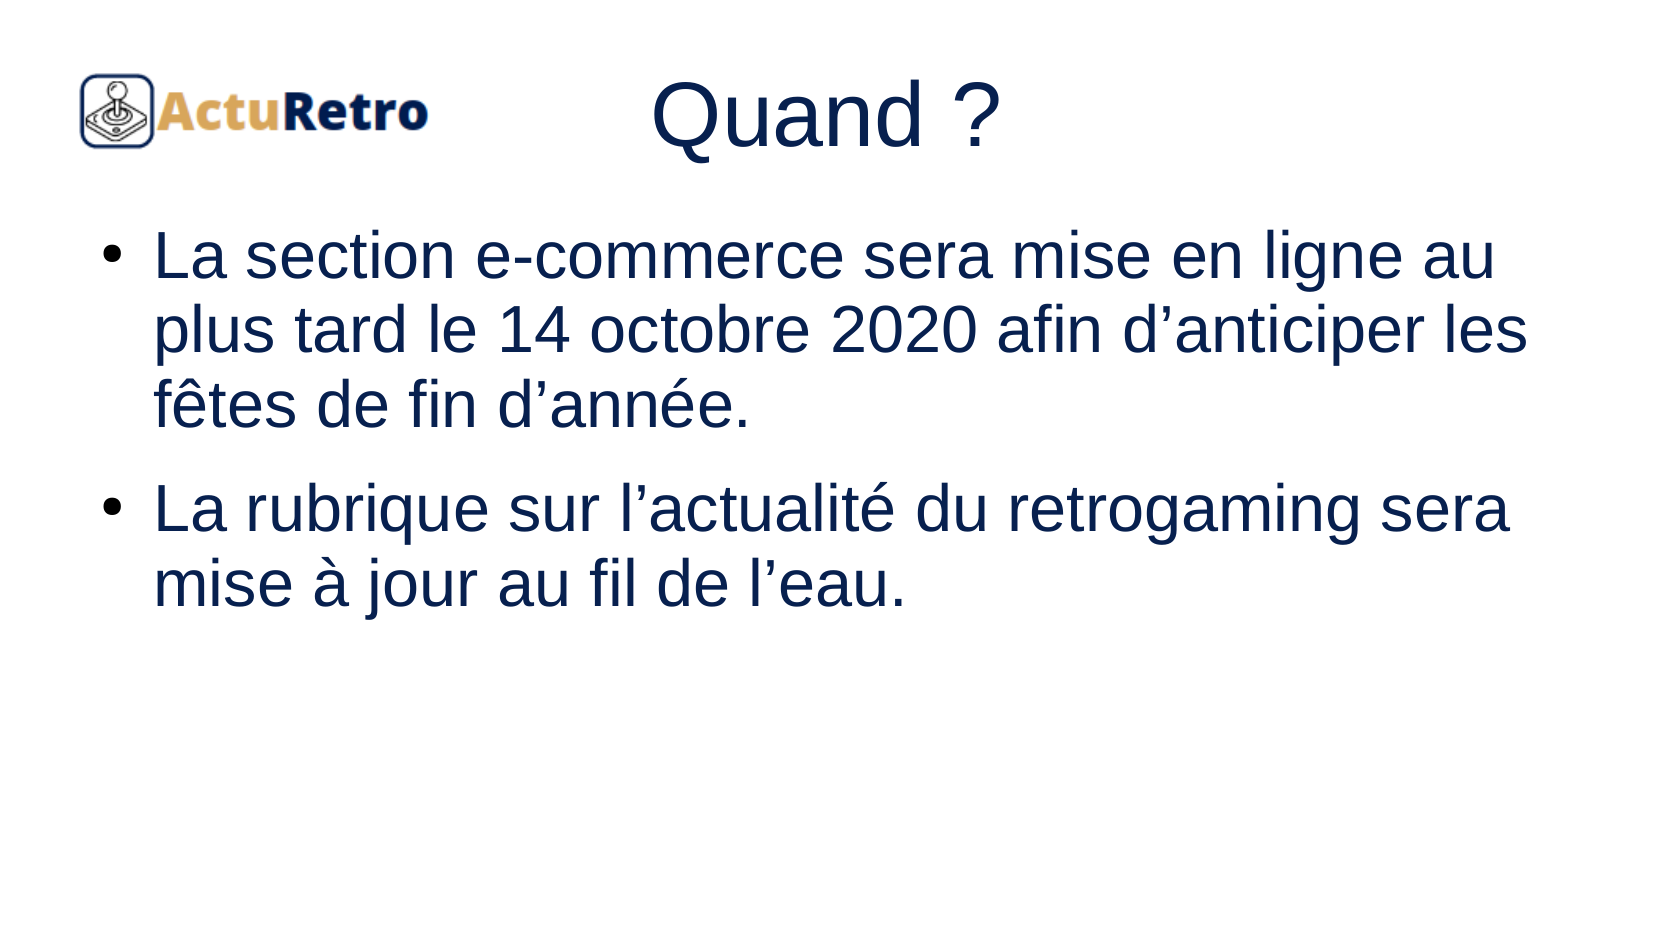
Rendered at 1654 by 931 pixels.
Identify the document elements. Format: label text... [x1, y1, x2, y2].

list La section e-commerce sera mise en ligne au plus tard le 14 octobre 2020 afin d’anticiper les fêtes de fin d’année. La rubrique sur l’actualité du retrogaming sera mise à jour au fil de l’eau. [82, 217, 1571, 758]
title Quand ? [82, 37, 1571, 193]
picture [75, 69, 434, 154]
